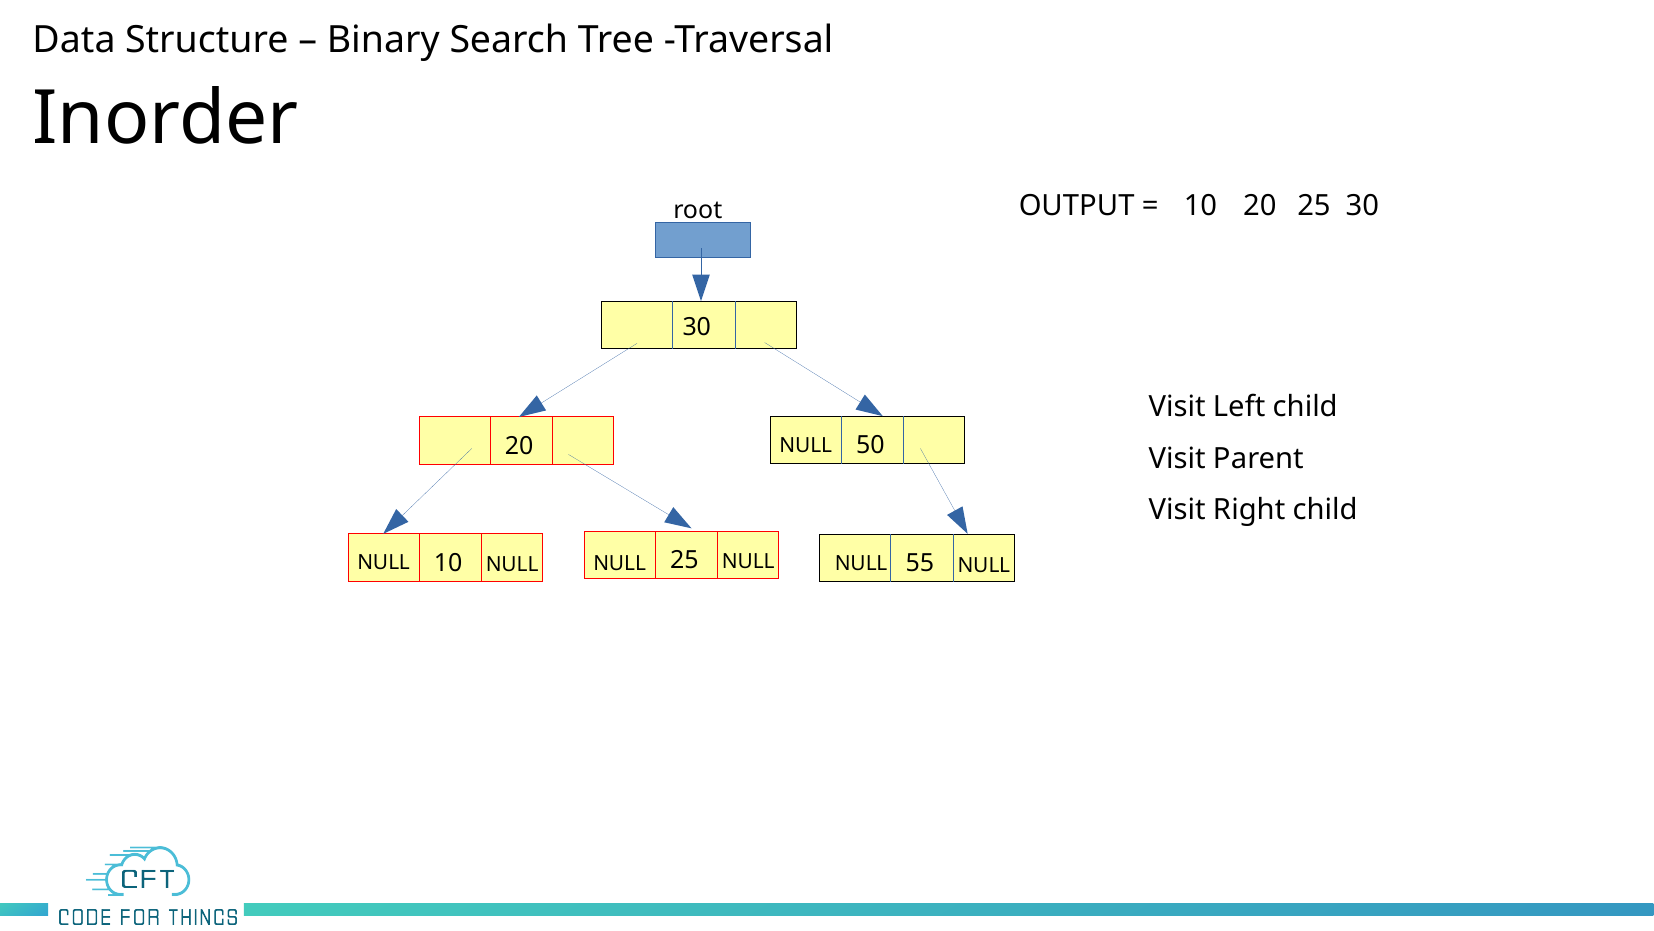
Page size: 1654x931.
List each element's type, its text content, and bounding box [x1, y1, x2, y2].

text_box [482, 533, 543, 541]
text_box [655, 222, 751, 258]
text_box 10 [1168, 177, 1228, 227]
text_box OUTPUT = [1003, 177, 1168, 227]
text_box NULL [707, 539, 791, 579]
text_box root [658, 184, 739, 229]
text_box NULL [942, 542, 1027, 582]
text_box 25 [655, 534, 718, 579]
picture [59, 846, 237, 925]
text_box [348, 533, 419, 539]
text_box [904, 416, 965, 464]
text_box [491, 416, 552, 420]
text_box NULL [471, 541, 555, 581]
text_box 25 [1282, 177, 1330, 227]
text_box 10 [419, 536, 481, 582]
text_box [419, 416, 490, 465]
text_box [736, 301, 797, 349]
text_box [673, 301, 735, 349]
text_box [718, 531, 779, 539]
text_box Visit Left child Visit Parent Visit Right child [1133, 377, 1501, 520]
text_box NULL [820, 540, 904, 580]
text_box [601, 301, 672, 349]
text_box [954, 534, 1015, 542]
text_box 30 [667, 301, 730, 346]
text_box NULL [578, 540, 663, 580]
text_box NULL [764, 422, 849, 462]
text_box 20 [490, 420, 552, 465]
text_box [553, 416, 614, 465]
text_box NULL [342, 539, 426, 579]
text_box 20 [1228, 177, 1282, 227]
text_box [584, 531, 655, 540]
text_box 50 [841, 419, 904, 464]
text_box 55 [890, 537, 953, 582]
text_box [819, 534, 890, 582]
text_box [770, 416, 841, 422]
text_box 30 [1330, 177, 1400, 227]
title Data Structure – Binary Search Tree -Traversal Inorder [32, 12, 1184, 166]
